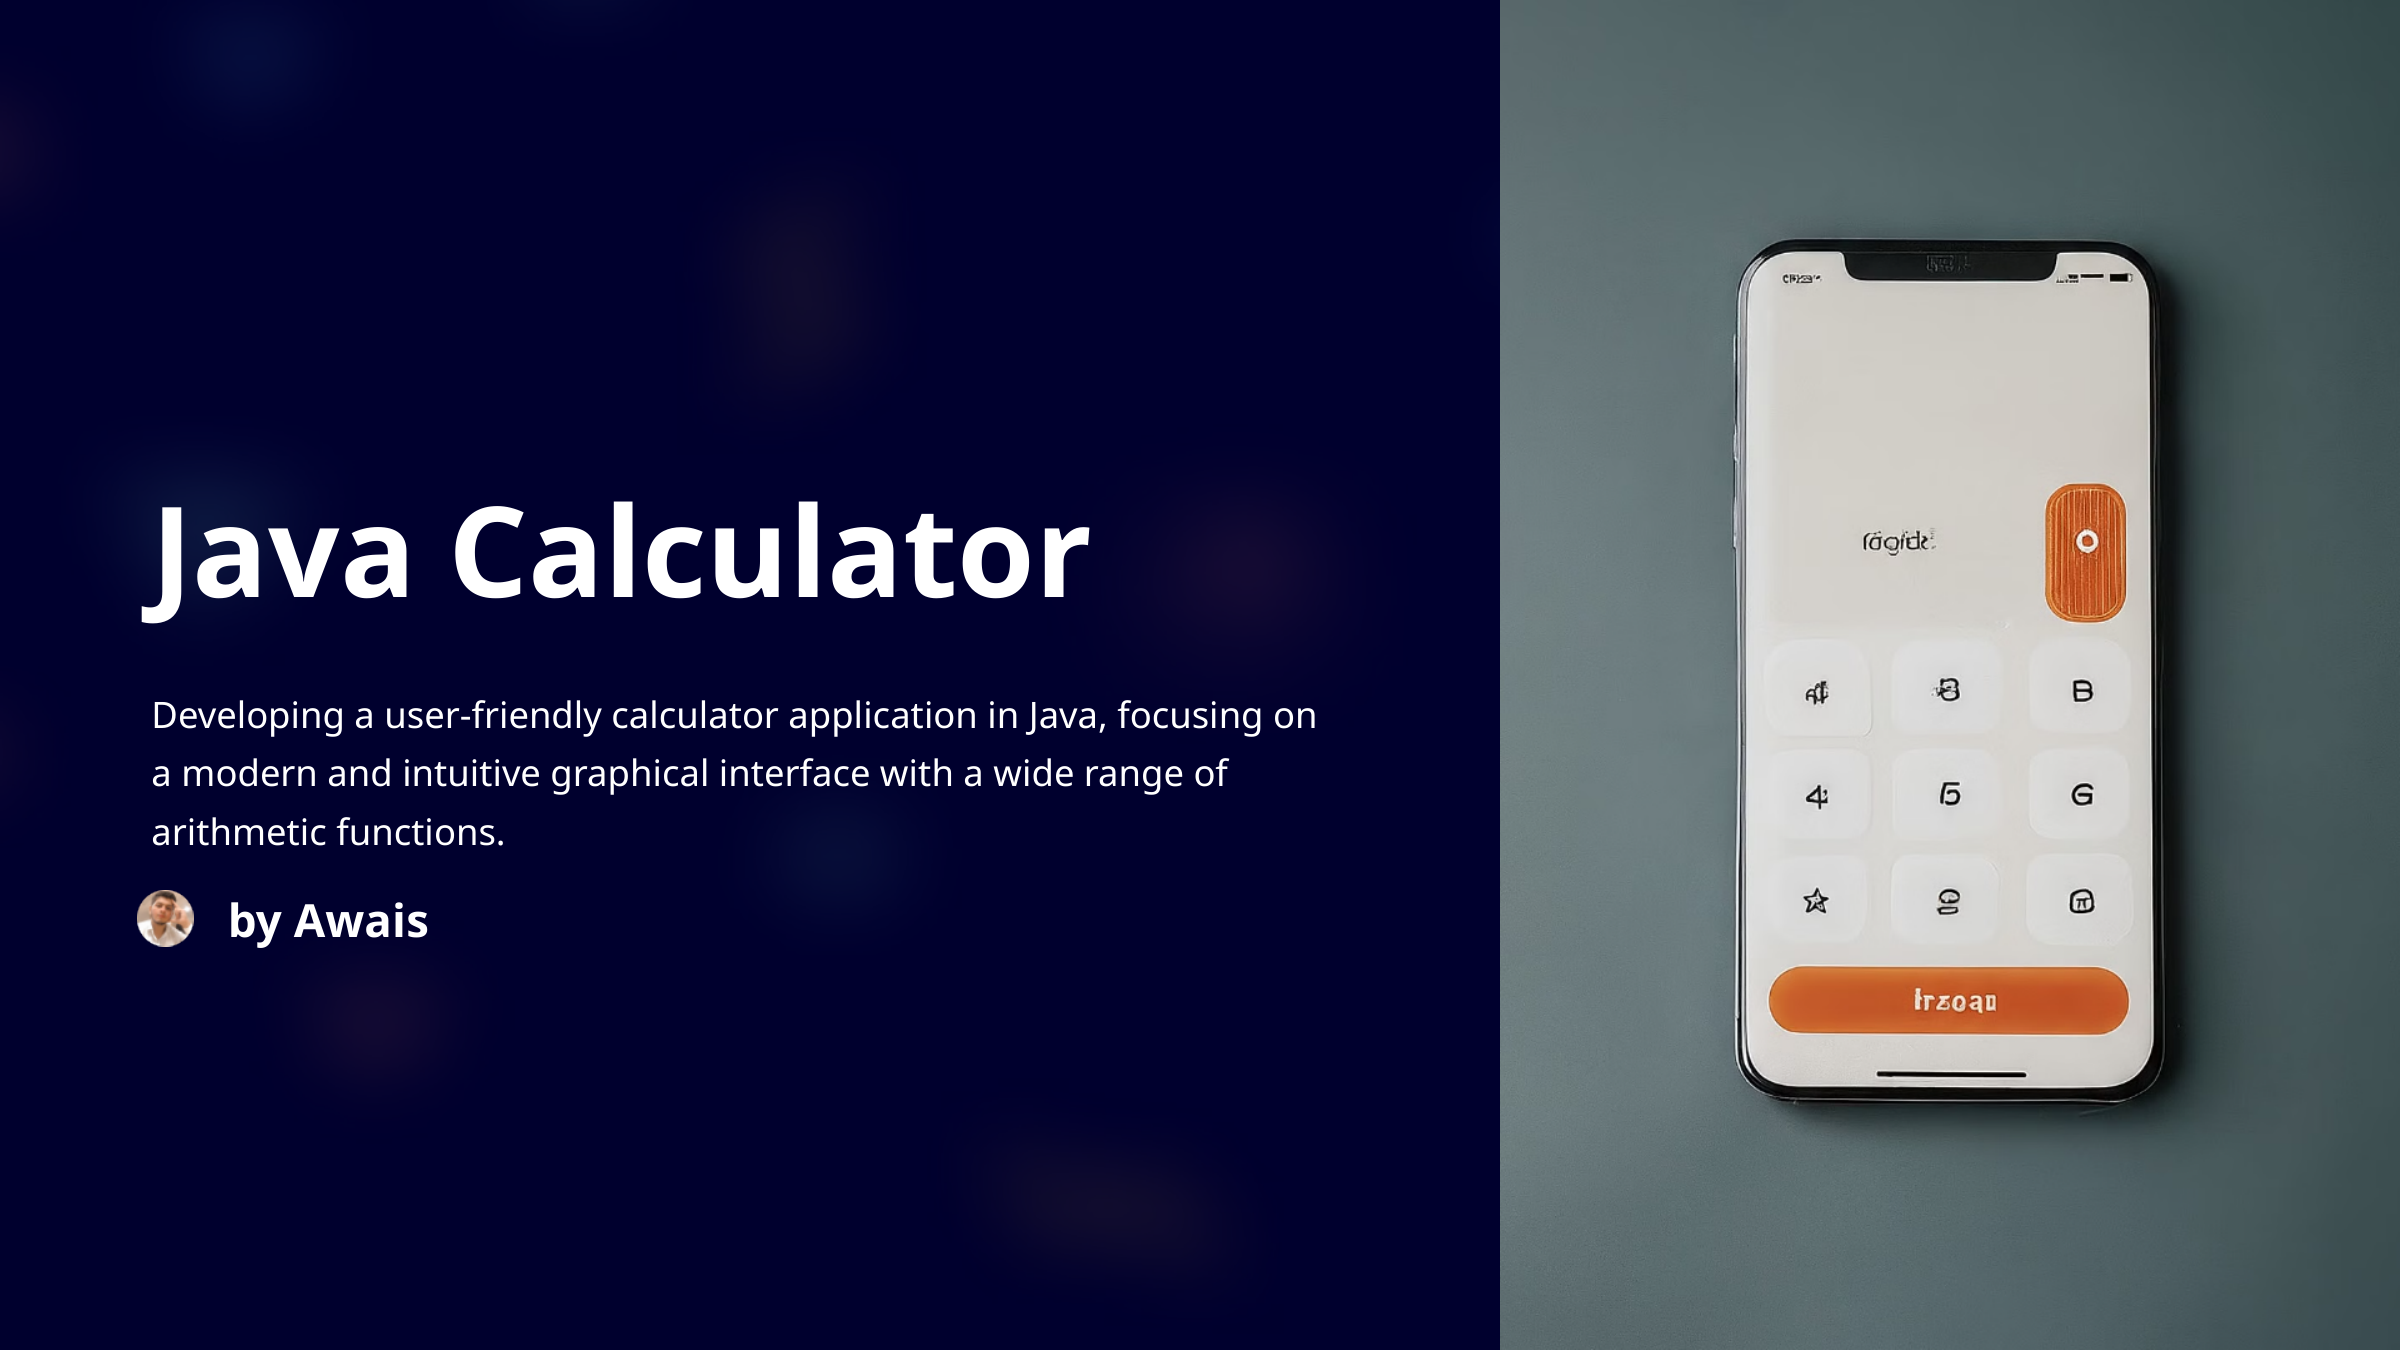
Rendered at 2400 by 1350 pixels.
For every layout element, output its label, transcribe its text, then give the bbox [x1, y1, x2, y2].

picture [1500, 0, 2400, 1350]
text_box by Awais [213, 875, 380, 939]
picture [137, 890, 194, 947]
text_box Developing a user-friendly calculator application in Java, focusing on a modern and intuitive graphical interface with a wide range of arithmetic functions. [136, 670, 1364, 787]
text_box [0, 0, 1500, 1350]
text_box Java Calculator [136, 458, 1364, 616]
